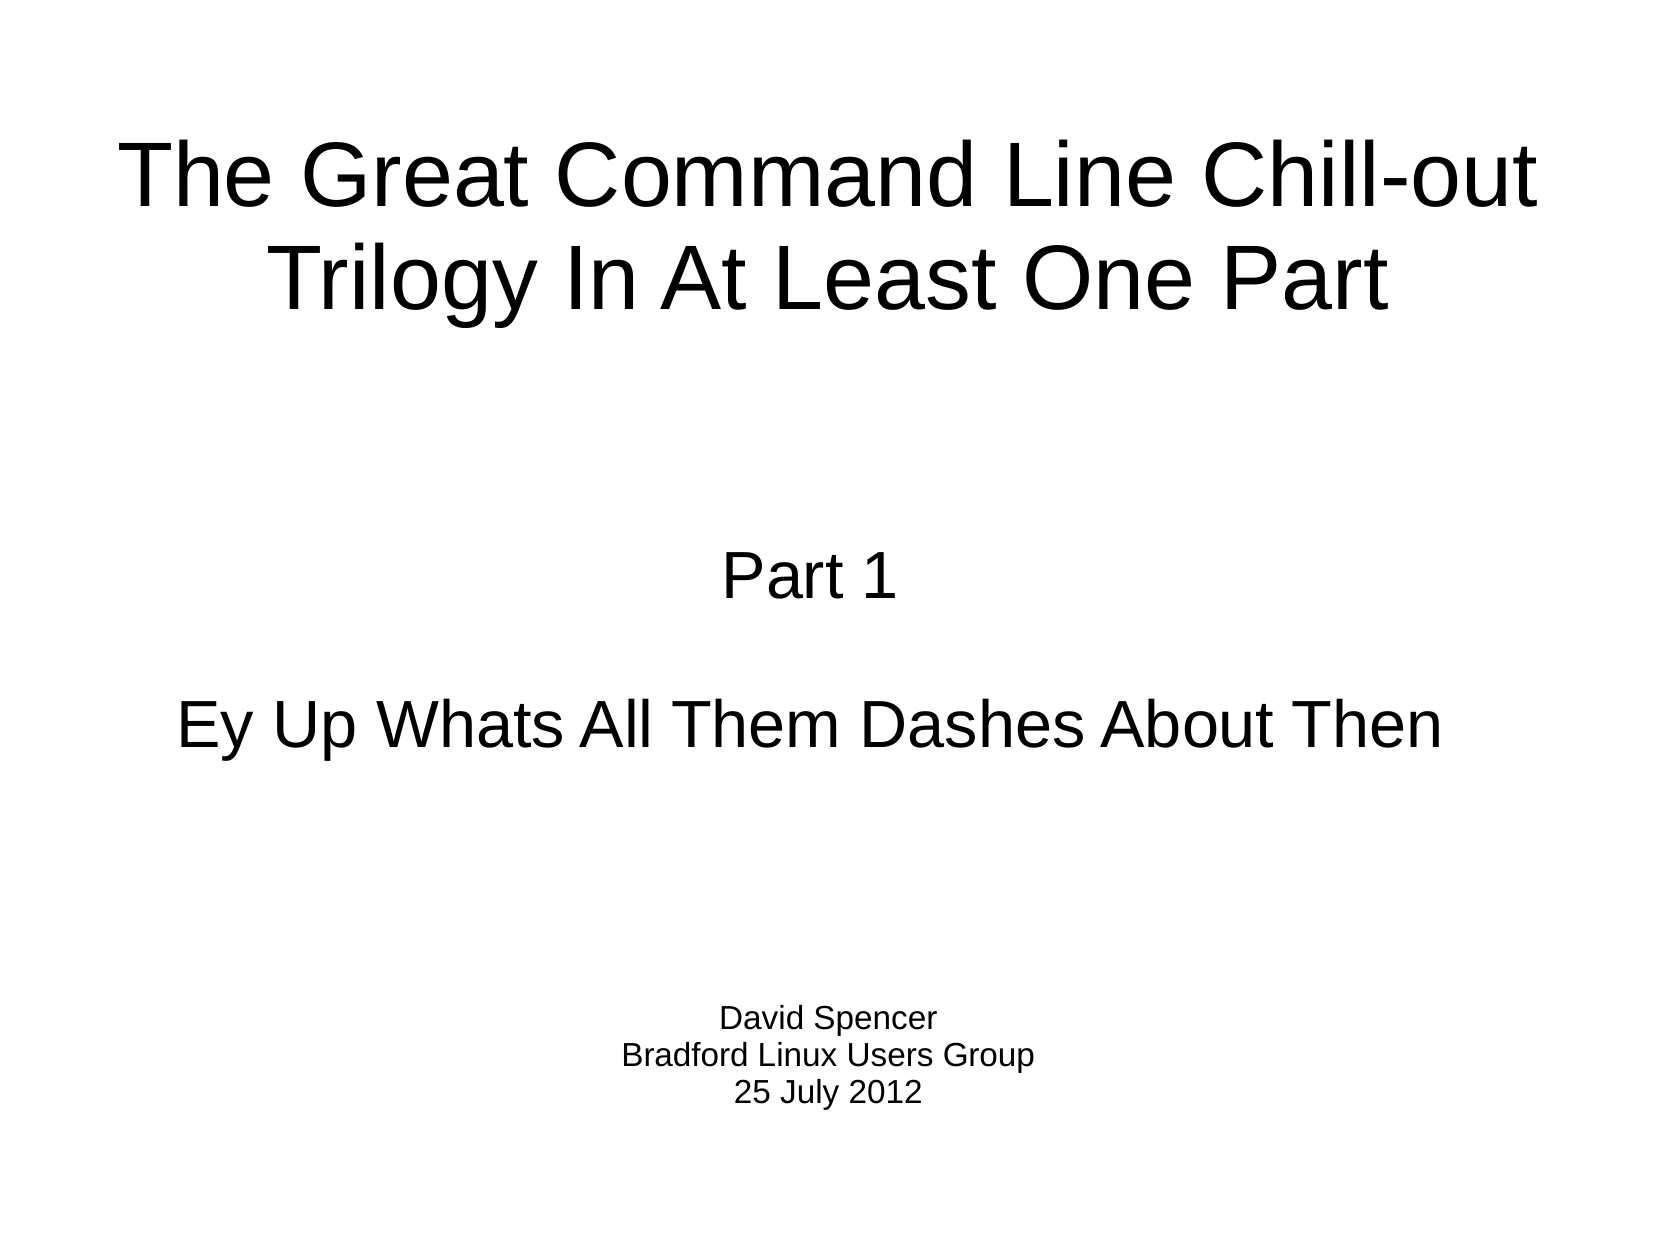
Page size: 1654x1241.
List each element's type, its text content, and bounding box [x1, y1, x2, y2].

title The Great Command Line Chill-out Trilogy In At Least One Part [84, 122, 1573, 330]
subtitle Part 1 Ey Up Whats All Them Dashes About Then [82, 290, 1538, 1010]
title David Spencer Bradford Linux Users Group 25 July 2012 [84, 951, 1573, 1159]
